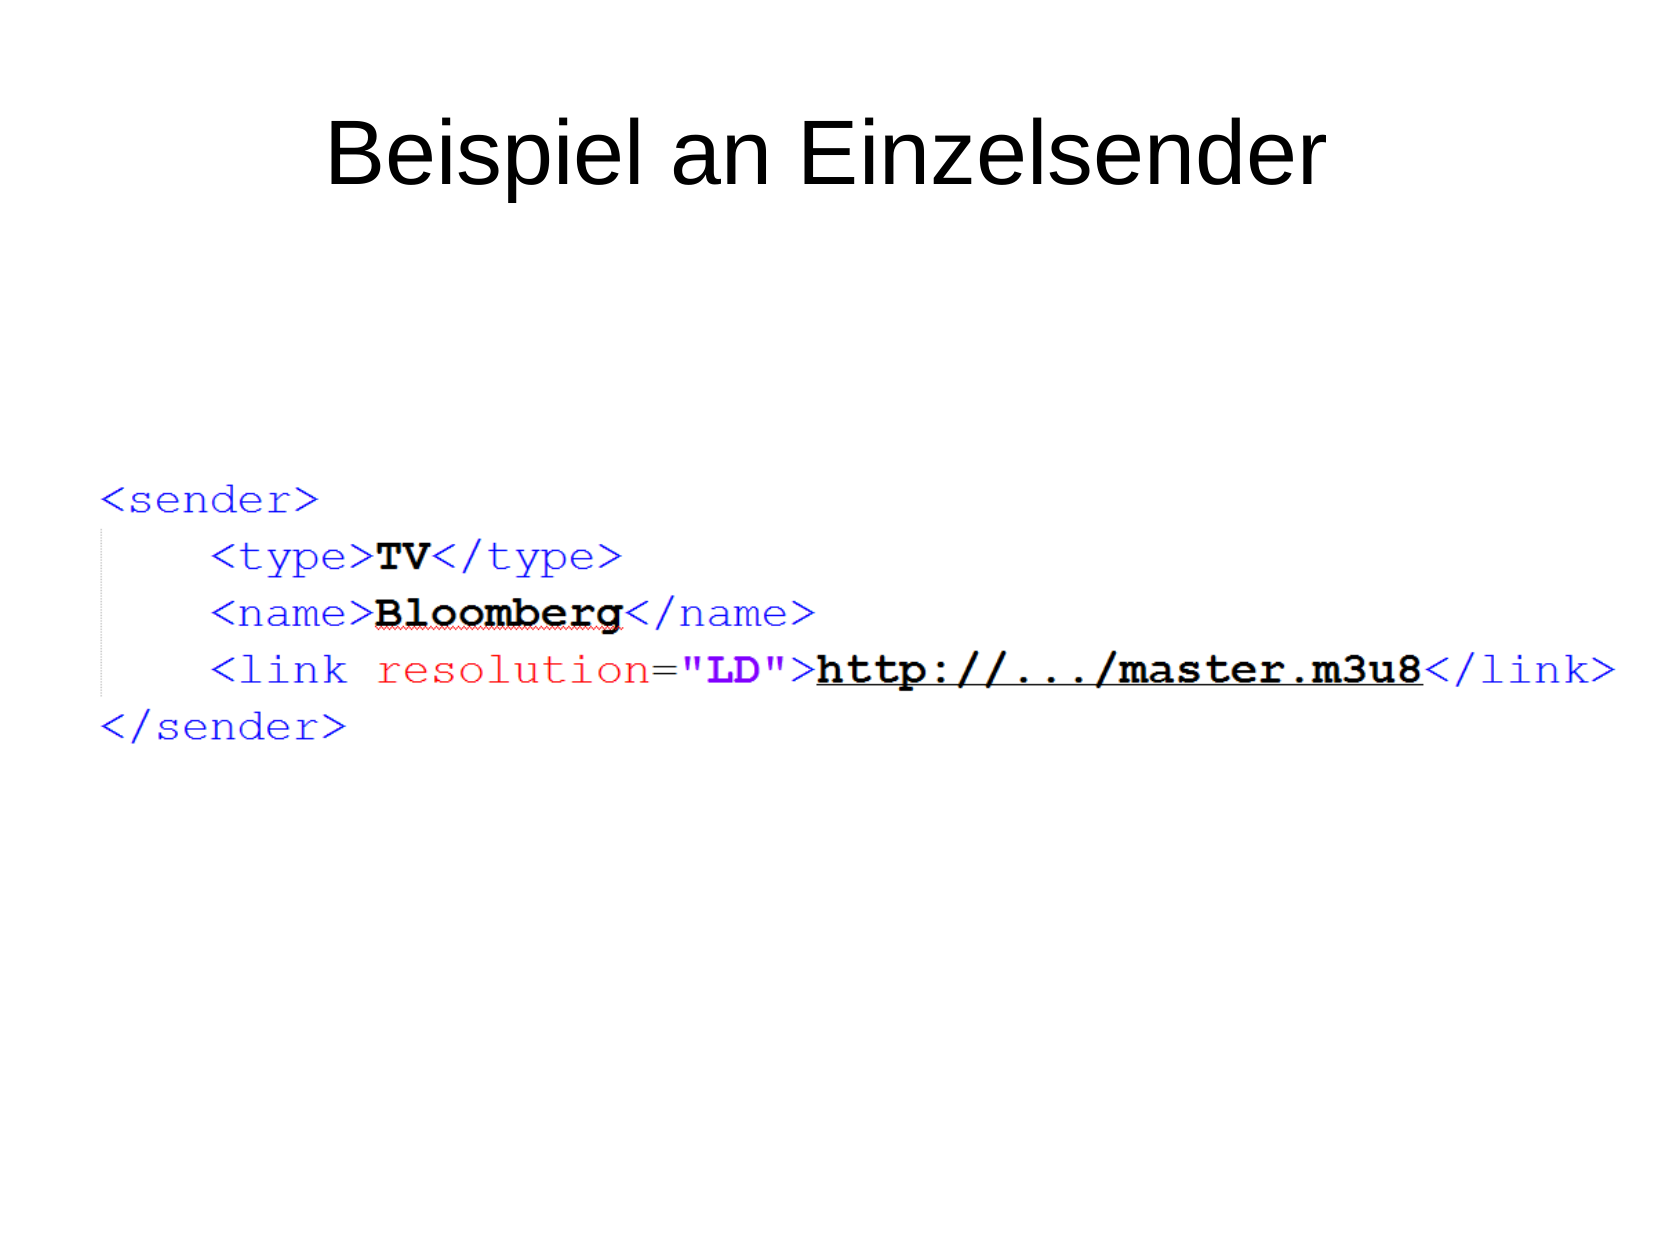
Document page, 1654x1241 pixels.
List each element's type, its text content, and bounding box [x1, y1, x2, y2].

picture [0, 471, 1654, 752]
title Beispiel an Einzelsender [82, 49, 1571, 257]
